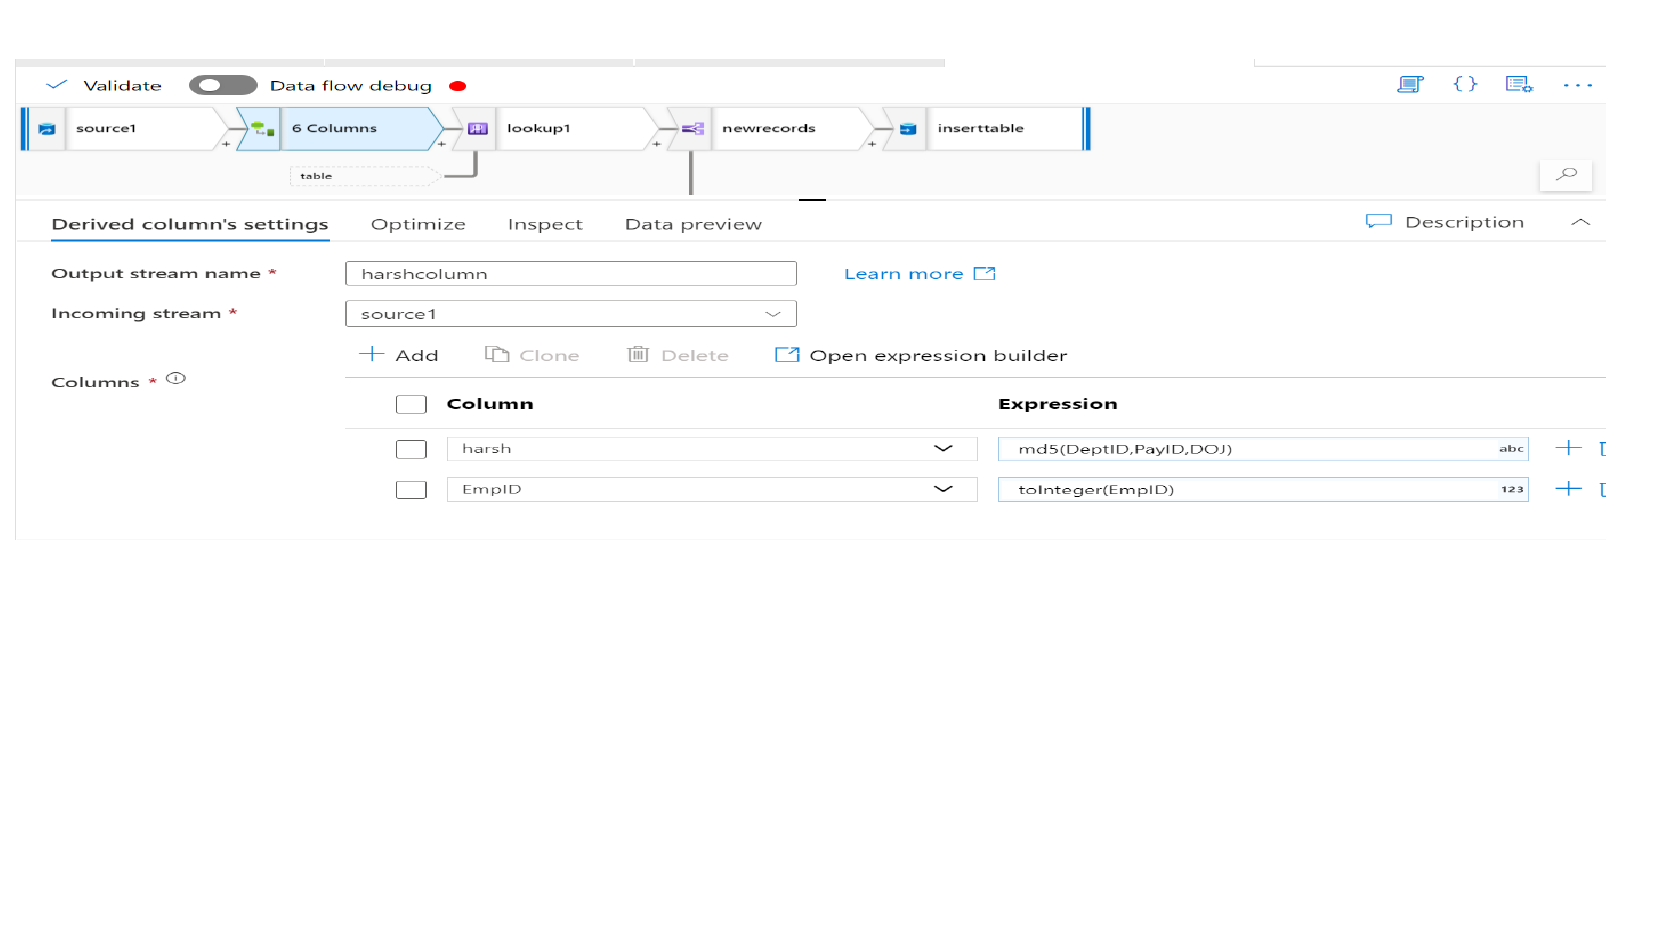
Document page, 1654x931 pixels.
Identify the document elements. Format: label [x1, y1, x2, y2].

picture [15, 59, 1606, 541]
